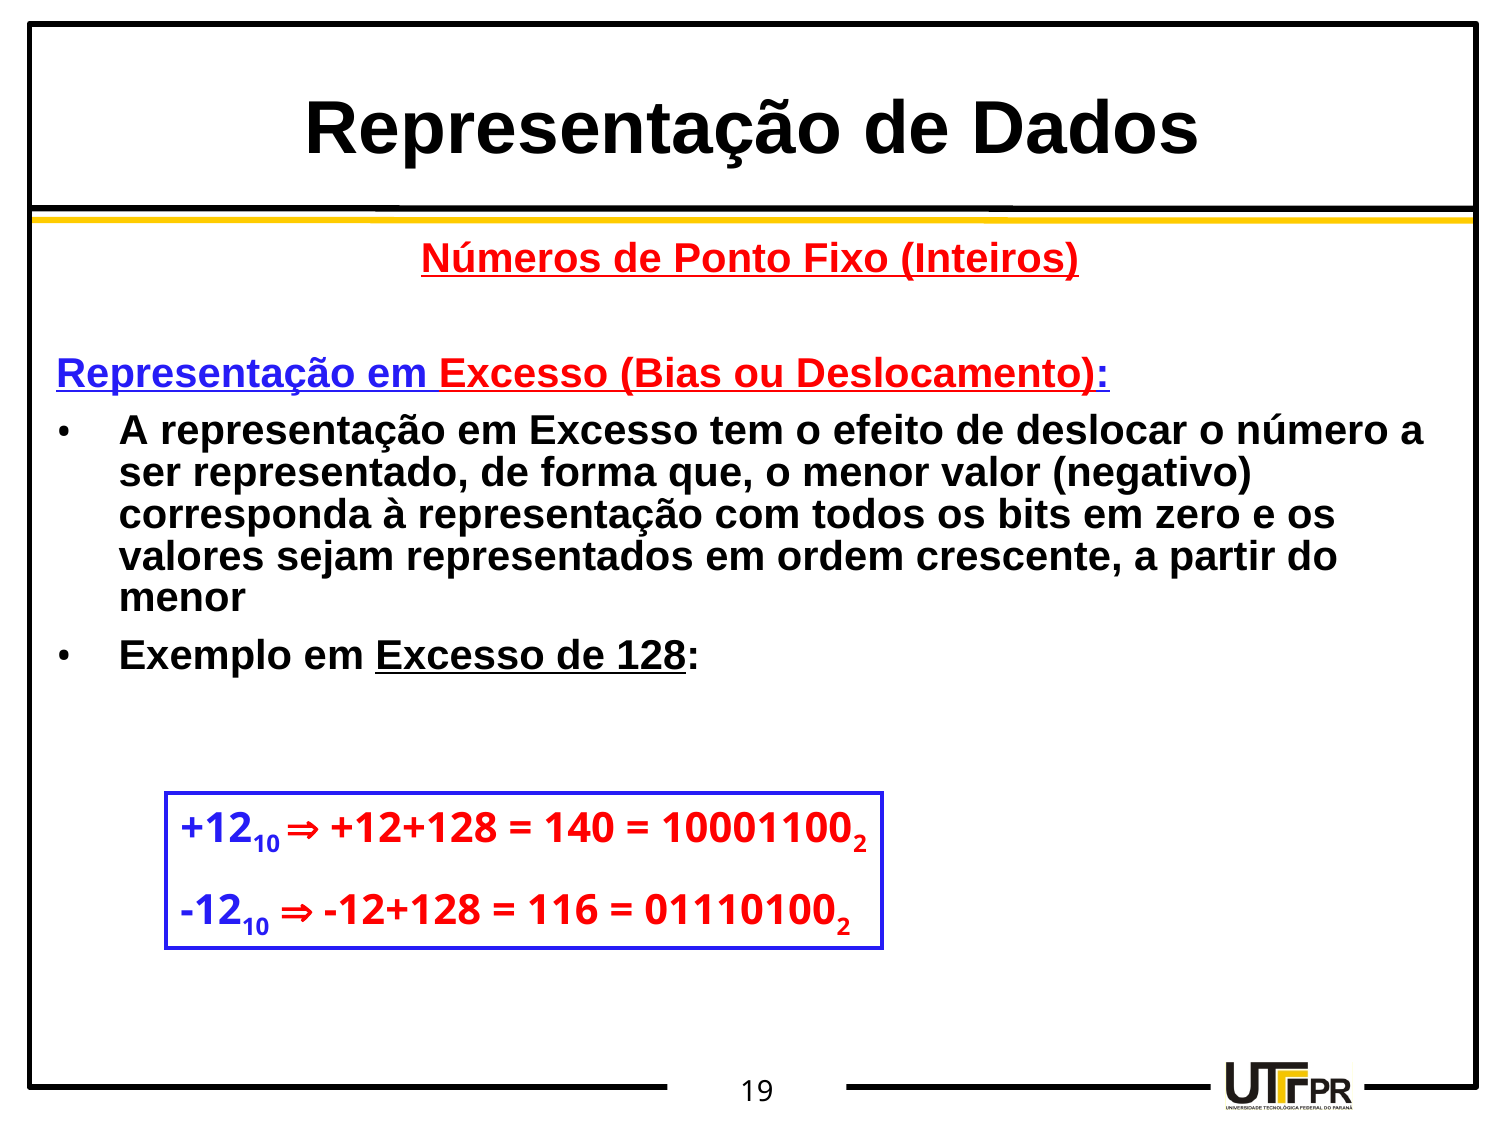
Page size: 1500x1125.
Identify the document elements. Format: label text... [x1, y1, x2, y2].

title Representação de Dados [29, 85, 1477, 180]
text_box +1210  +12+128 = 140 = 100011002 -1210  -12+128 = 116 = 011101002 [165, 792, 882, 948]
picture [1225, 1062, 1353, 1110]
list Números de Ponto Fixo (Inteiros) Representação em Excesso (Bias ou Deslocamento): A representação em Excesso tem o efeito de deslocar o número a ser representado, de forma que, o menor valor (negativo) corresponda à representação com todos os bits em zero e os valores sejam representados em ordem crescente, a partir do menor Exemplo em Excesso de 128: [41, 231, 1459, 1001]
